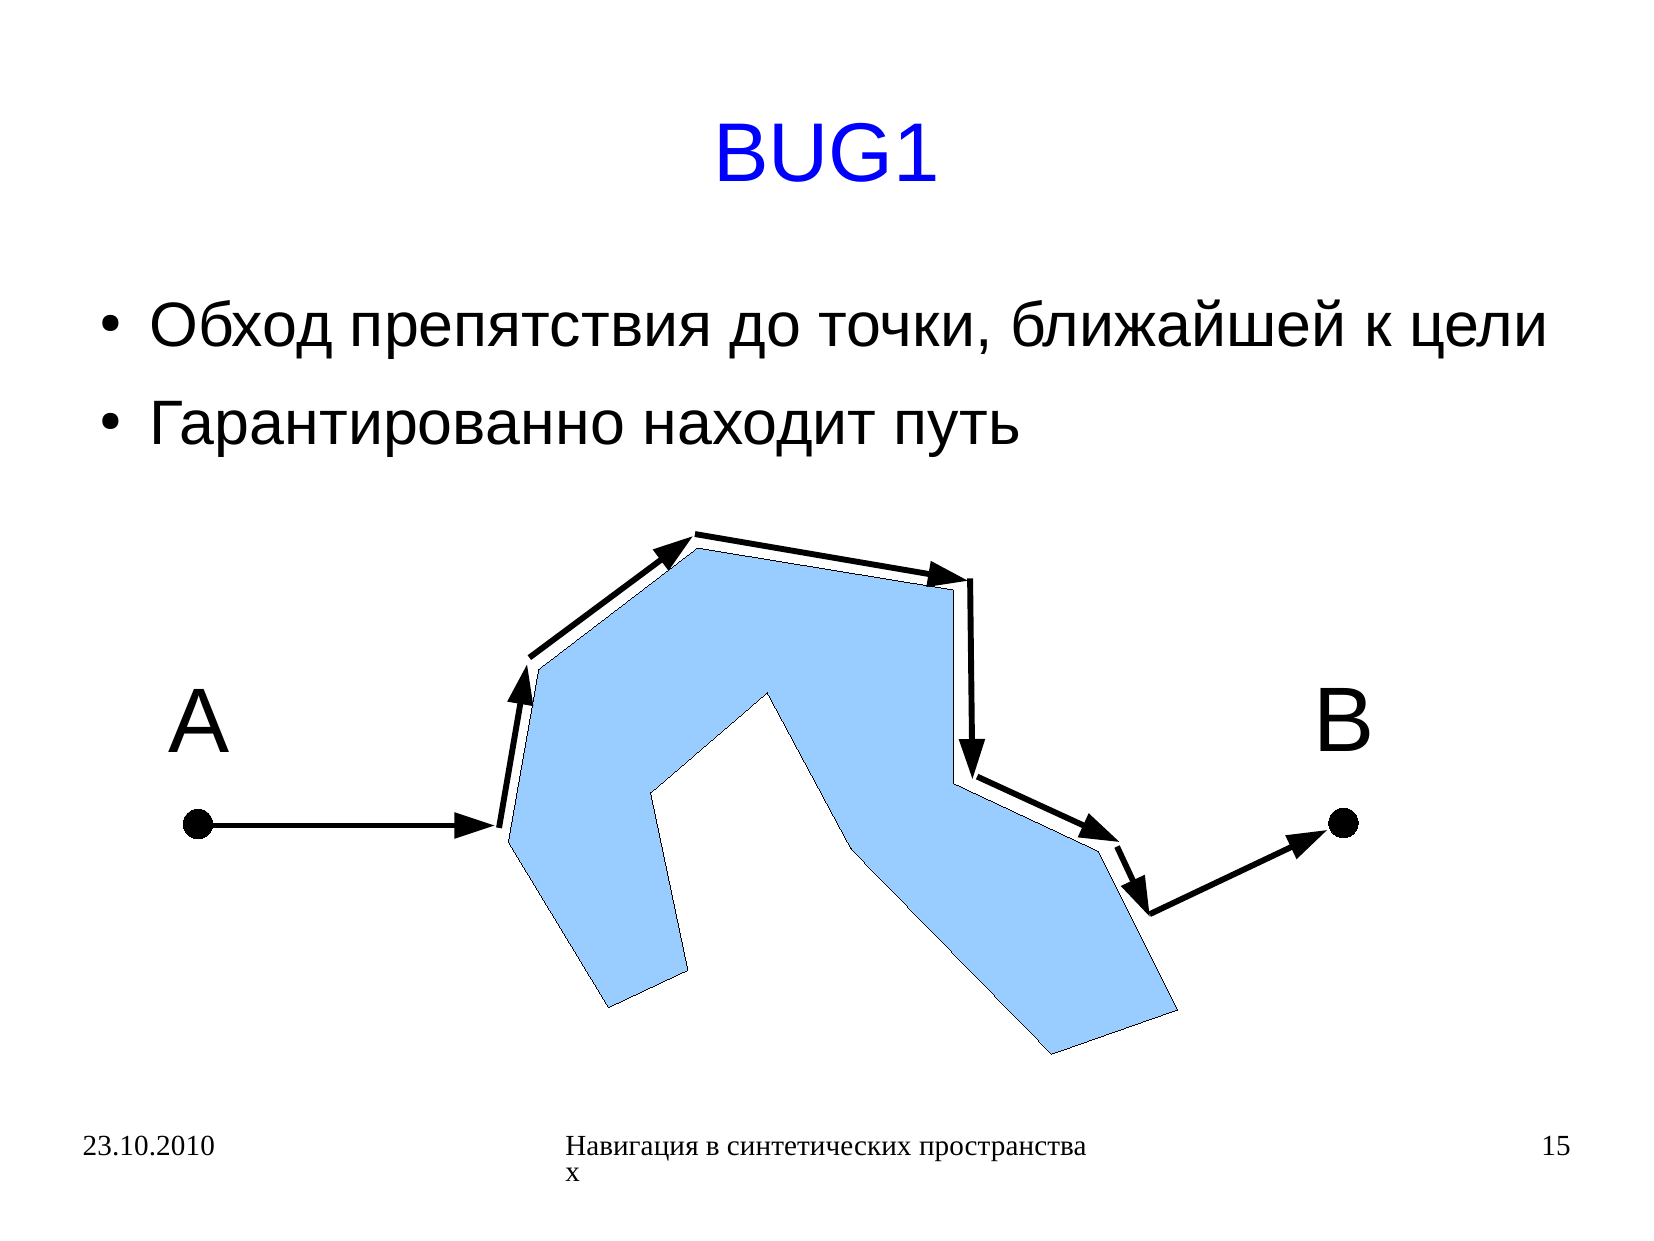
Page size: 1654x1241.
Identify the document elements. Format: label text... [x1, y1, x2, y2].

title BUG1 [82, 49, 1571, 257]
text_box [1328, 808, 1359, 838]
text_box A [153, 662, 302, 780]
text_box B [1299, 661, 1447, 779]
list Обход препятствия до точки, ближайшей к цели Гарантированно находит путь [82, 290, 1571, 527]
text_box [508, 548, 1178, 1055]
text_box [183, 809, 213, 839]
